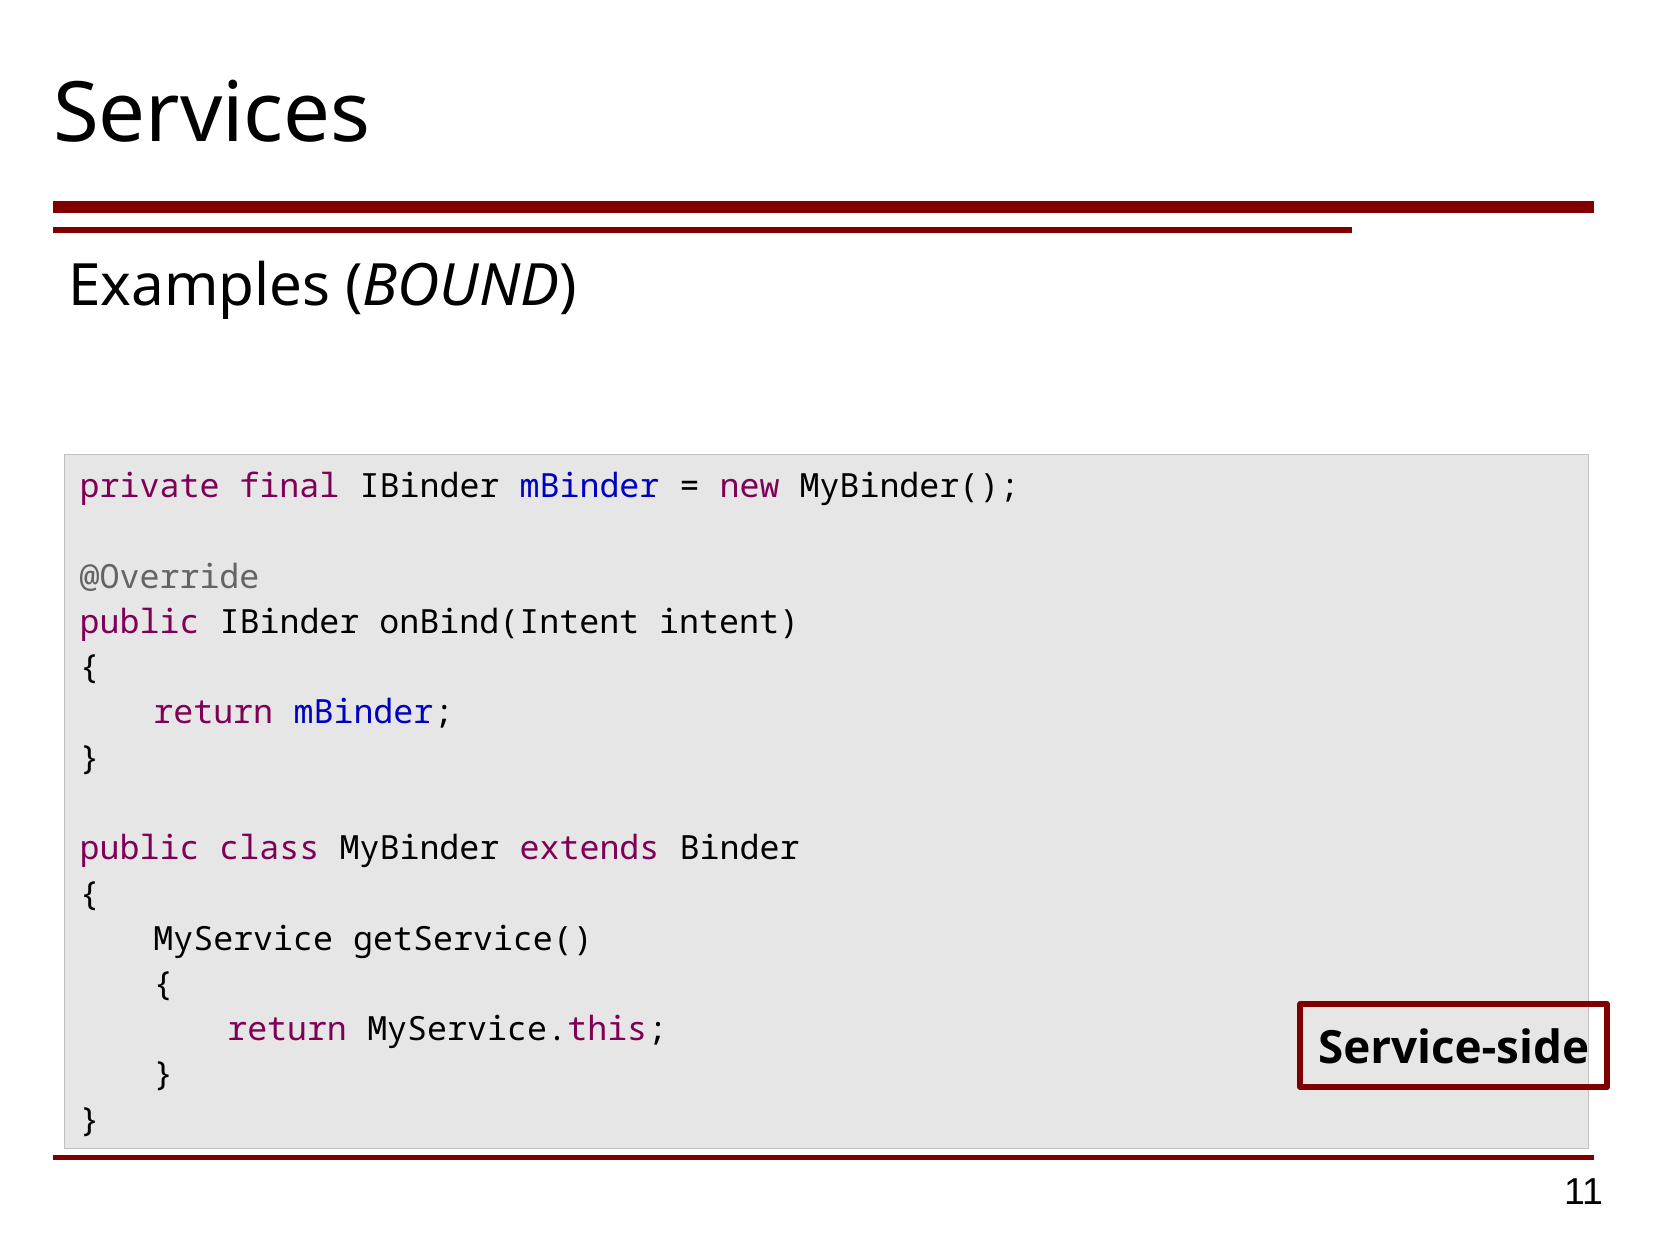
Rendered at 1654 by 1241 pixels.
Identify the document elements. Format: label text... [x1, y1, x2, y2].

subtitle Services [53, 48, 1542, 172]
text_box <number> [35, 1163, 1654, 1221]
text_box Examples (BOUND) [53, 236, 606, 330]
text_box Service-side [1300, 1003, 1589, 1087]
text_box private final IBinder mBinder = new MyBinder(); @Override public IBinder onBind(Intent intent) { return mBinder; } public class MyBinder extends Binder { MyService getService() { return MyService.this; } } [64, 454, 1589, 1093]
